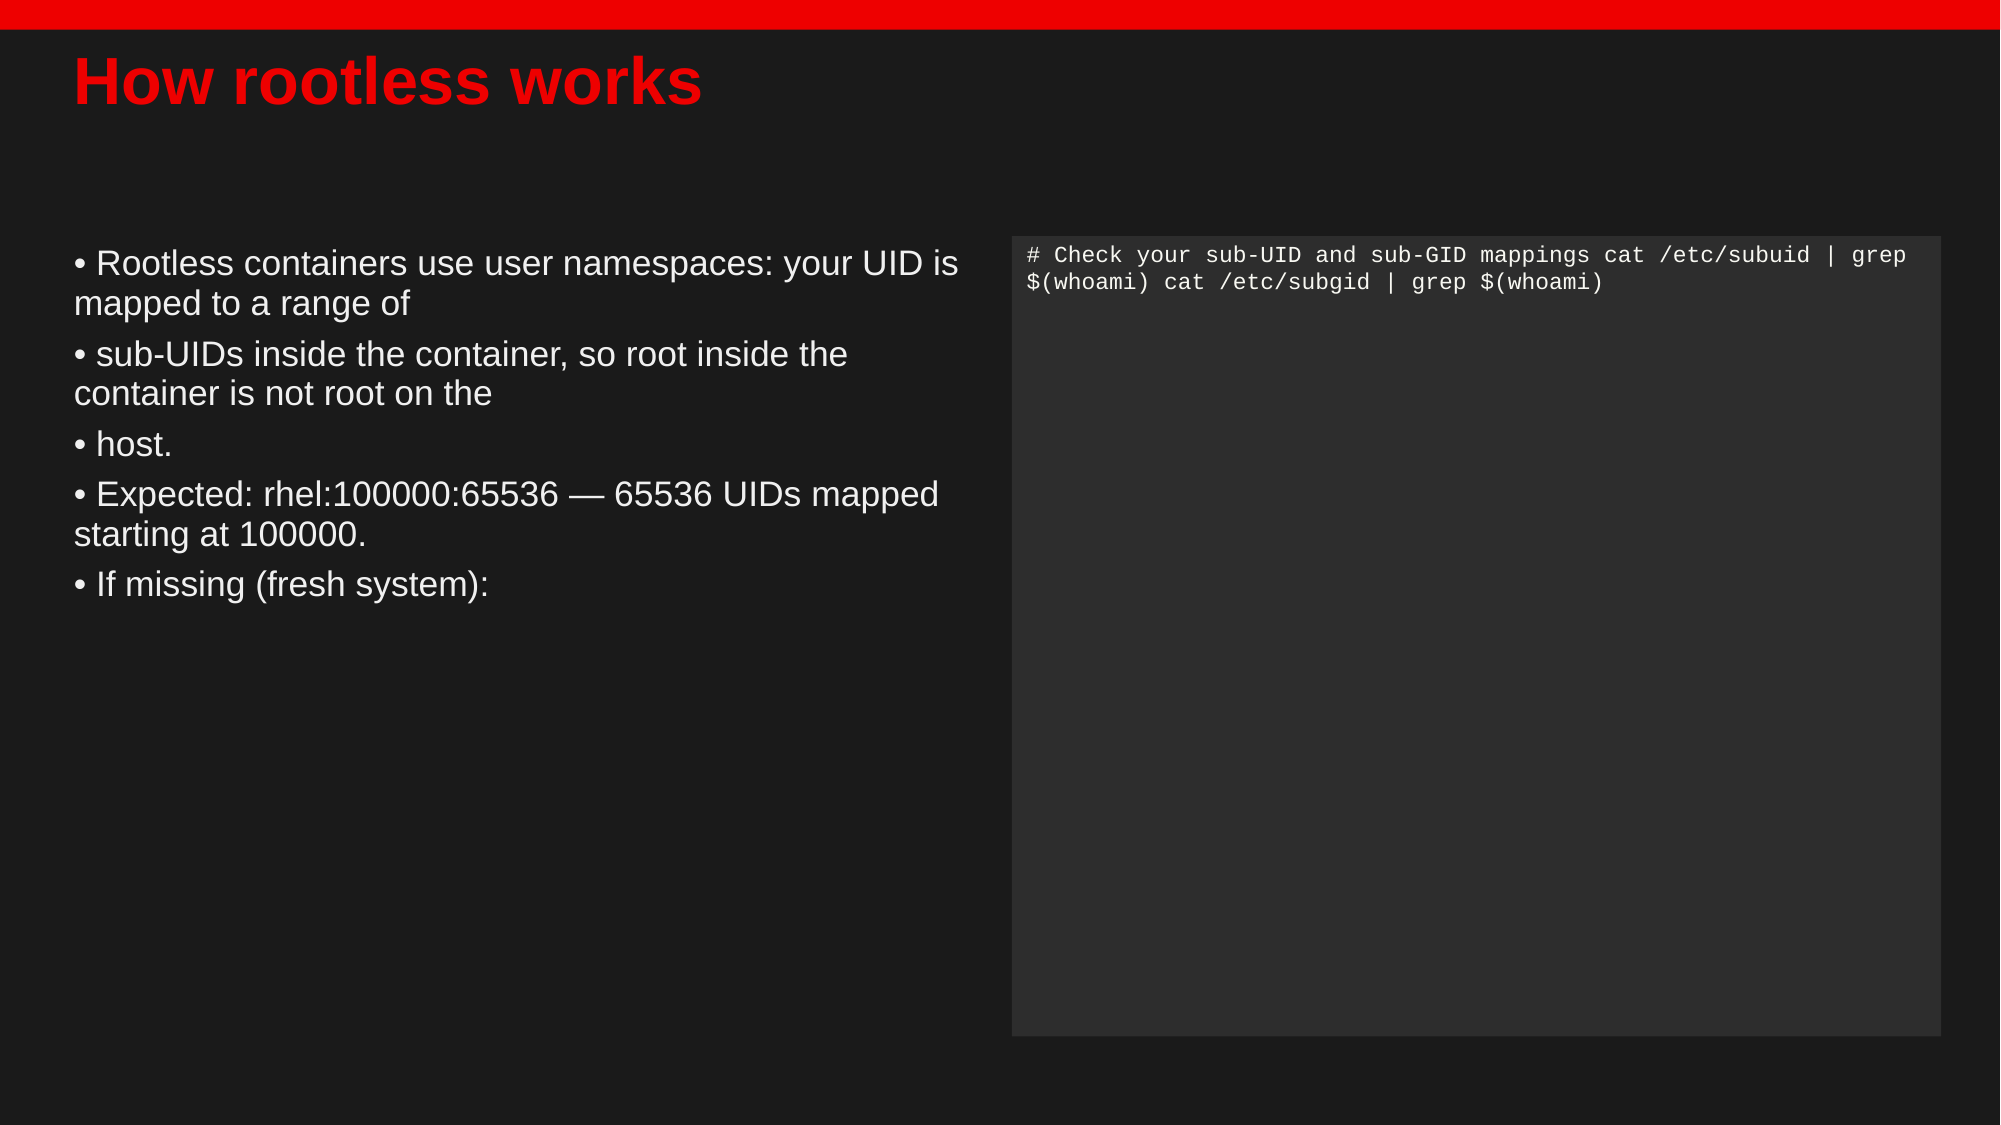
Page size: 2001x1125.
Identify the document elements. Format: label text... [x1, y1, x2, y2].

text_box # Check your sub-UID and sub-GID mappings cat /etc/subuid | grep $(whoami) cat /etc/subgid | grep $(whoami) [1011, 236, 1942, 1037]
text_box • Rootless containers use user namespaces: your UID is mapped to a range of • sub-UIDs inside the container, so root inside the container is not root on the • host. • Expected: rhel:100000:65536 — 65536 UIDs mapped starting at 100000. • If missing (fresh system): [59, 236, 989, 1037]
text_box How rootless works [59, 36, 1942, 208]
text_box [0, 0, 2001, 30]
